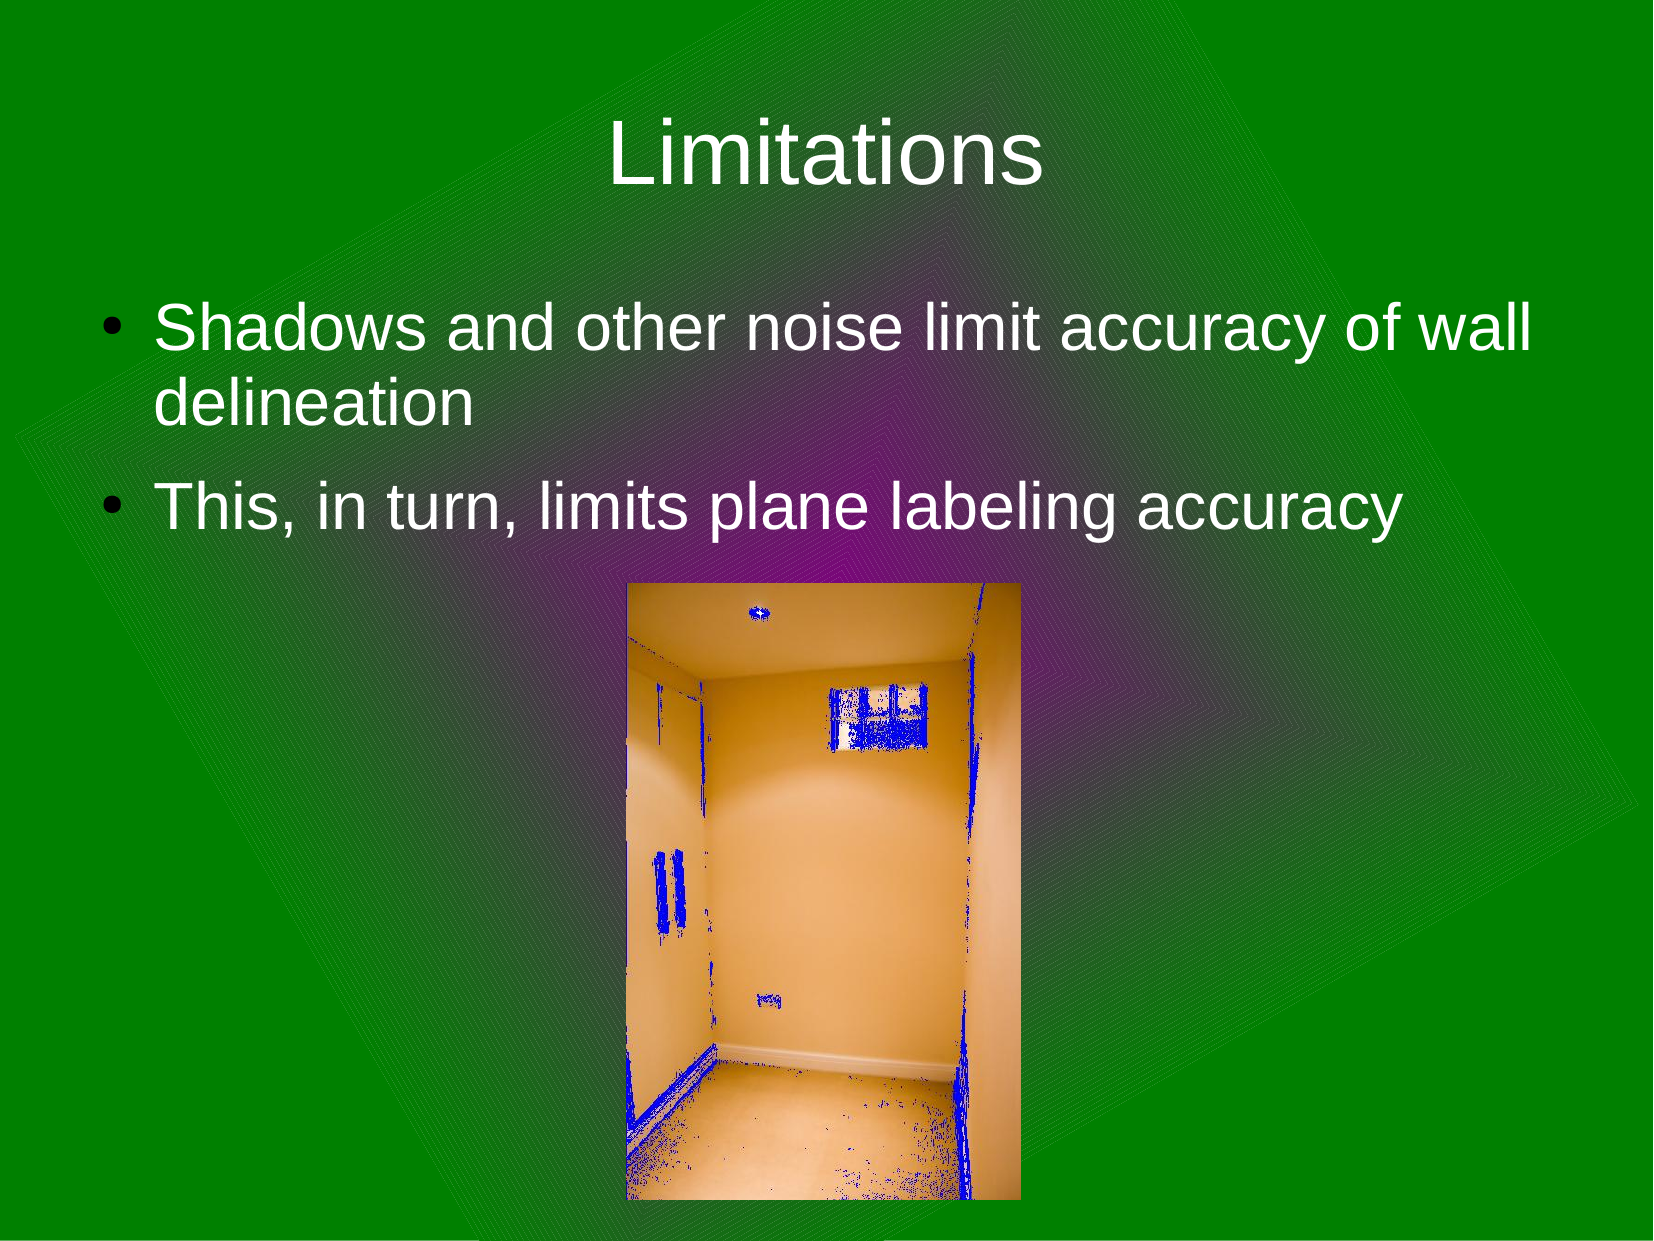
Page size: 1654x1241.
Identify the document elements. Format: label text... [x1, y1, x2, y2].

title Limitations [82, 49, 1571, 257]
list Shadows and other noise limit accuracy of wall delineation This, in turn, limits plane labeling accuracy [82, 290, 1571, 1010]
picture [626, 583, 1021, 1201]
